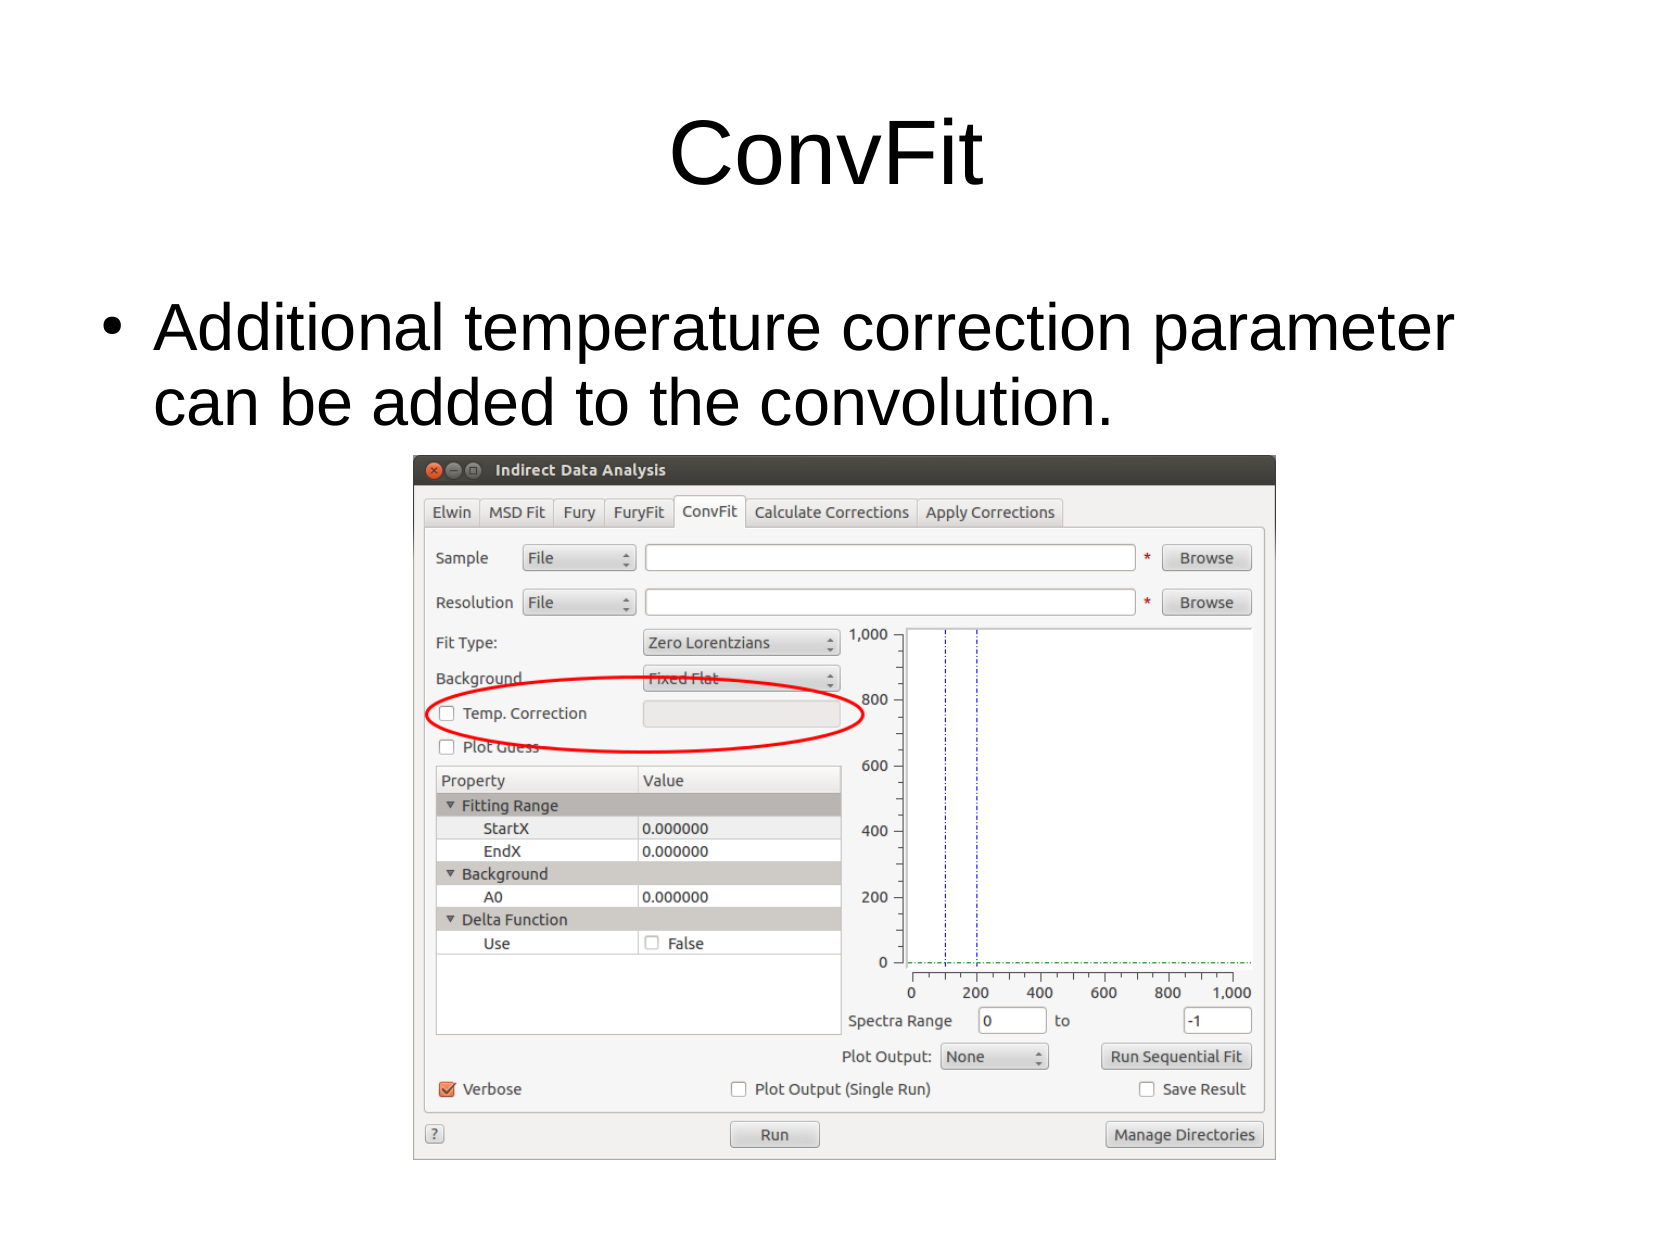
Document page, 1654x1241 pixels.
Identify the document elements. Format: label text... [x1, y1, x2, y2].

title ConvFit [82, 49, 1571, 257]
list Additional temperature correction parameter can be added to the convolution. [82, 290, 1538, 1010]
picture [413, 455, 1276, 1160]
